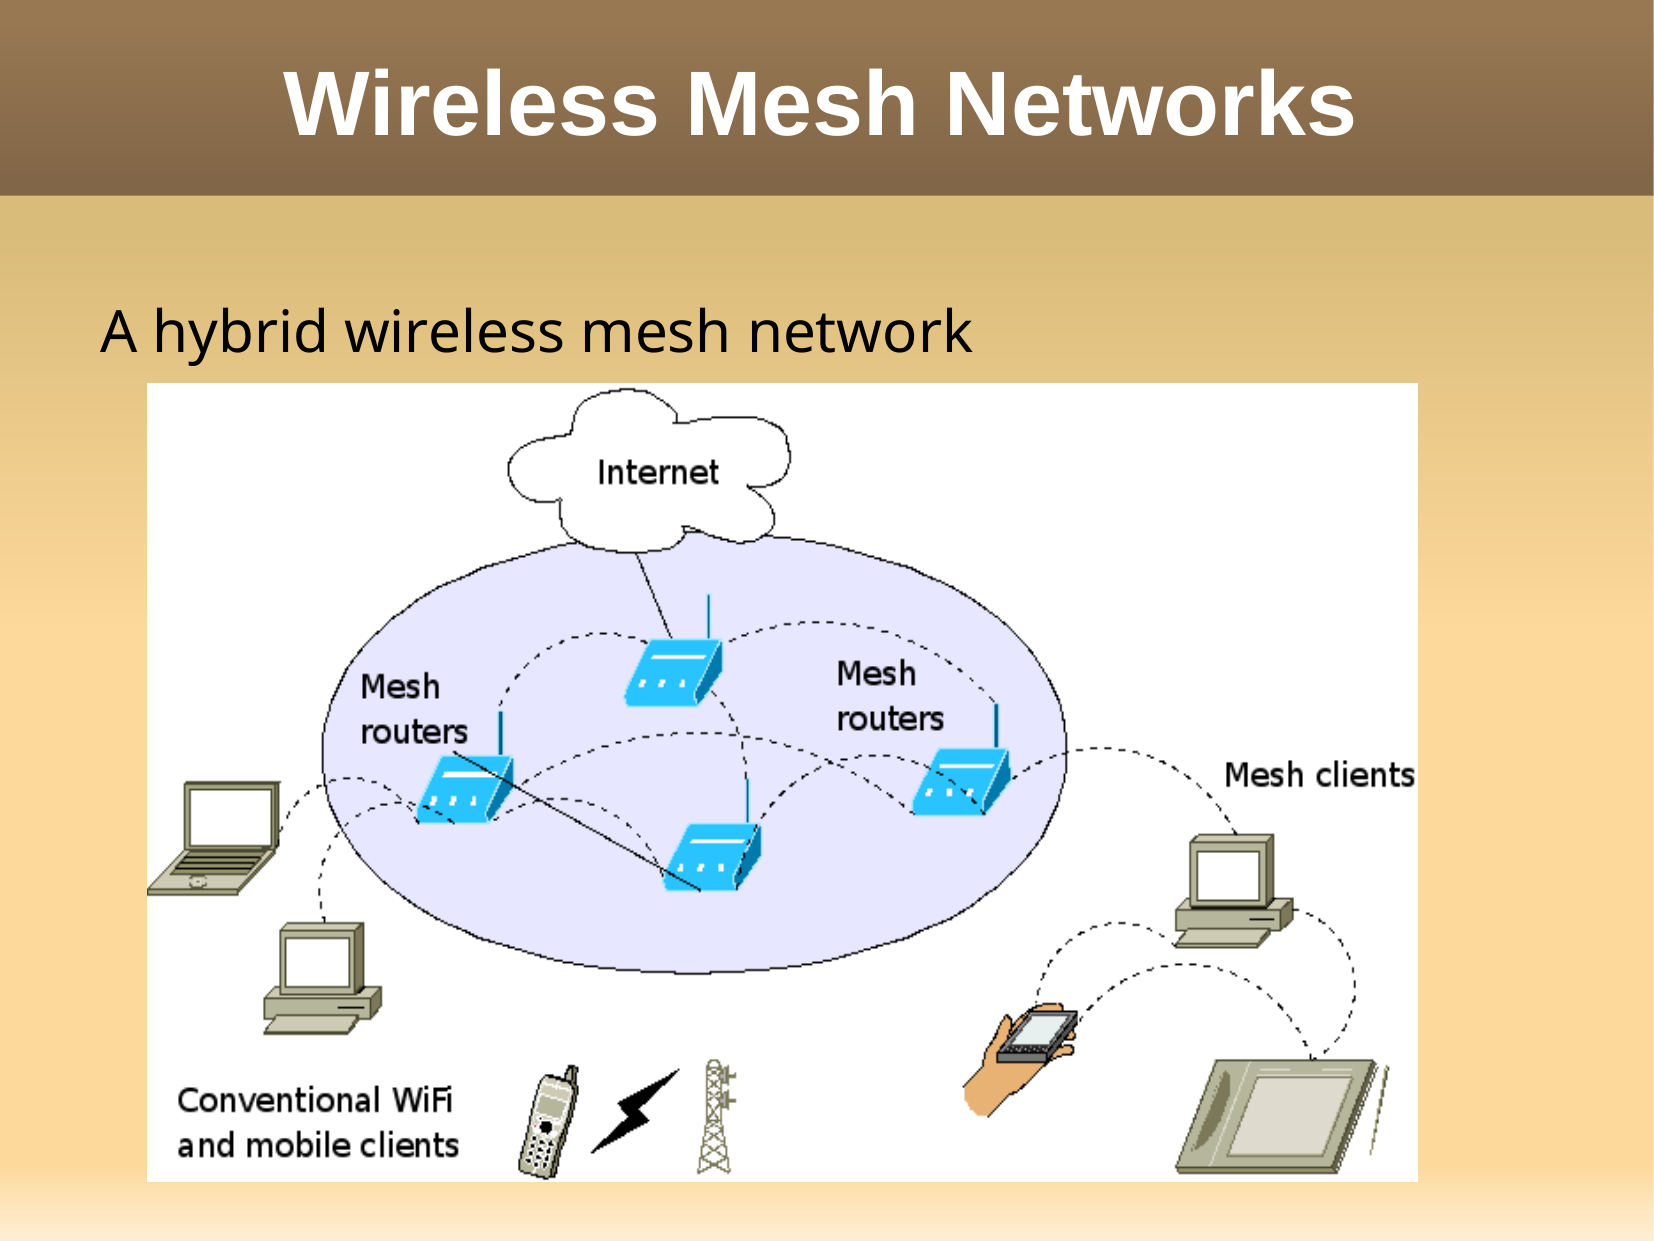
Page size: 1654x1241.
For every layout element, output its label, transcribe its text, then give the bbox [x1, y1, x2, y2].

title Wireless Mesh Networks [76, 7, 1565, 200]
picture [0, 0, 1654, 1241]
list A hybrid wireless mesh network [82, 290, 1571, 1094]
